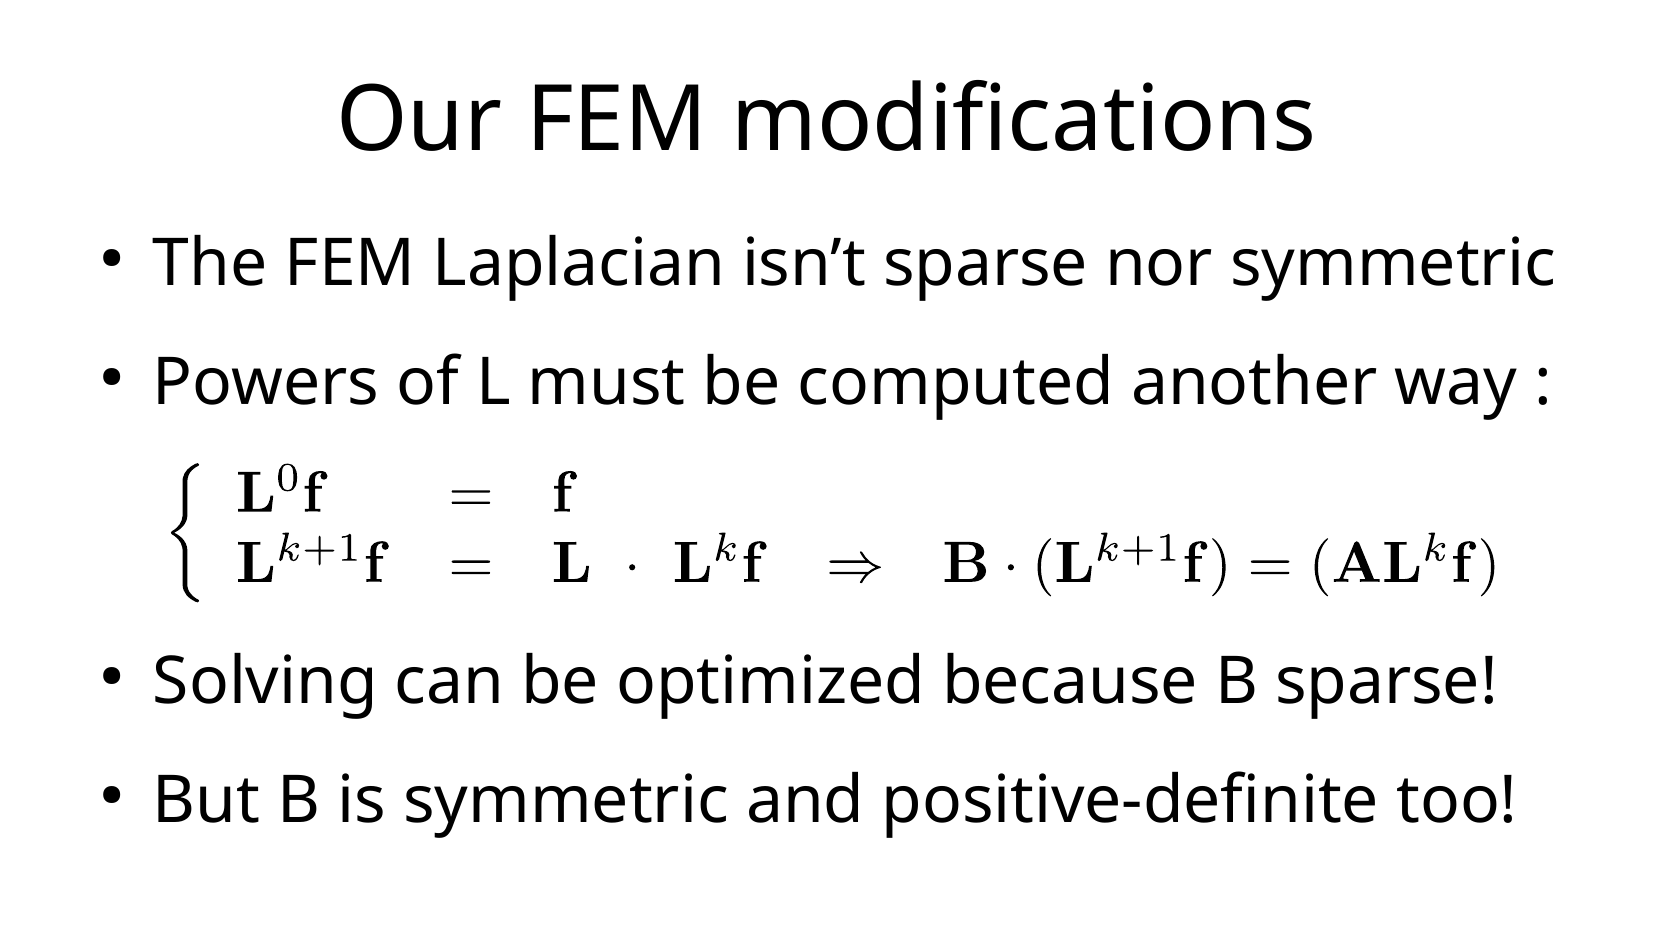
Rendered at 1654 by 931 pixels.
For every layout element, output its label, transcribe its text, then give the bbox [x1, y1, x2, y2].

title Our FEM modifications [82, 37, 1571, 193]
chart [677, 679, 689, 708]
picture [163, 463, 1495, 603]
list The FEM Laplacian isn’t sparse nor symmetric Powers of L must be computed another way : Solving can be optimized because B sparse! But B is symmetric and positive-definite too! [82, 215, 1571, 931]
